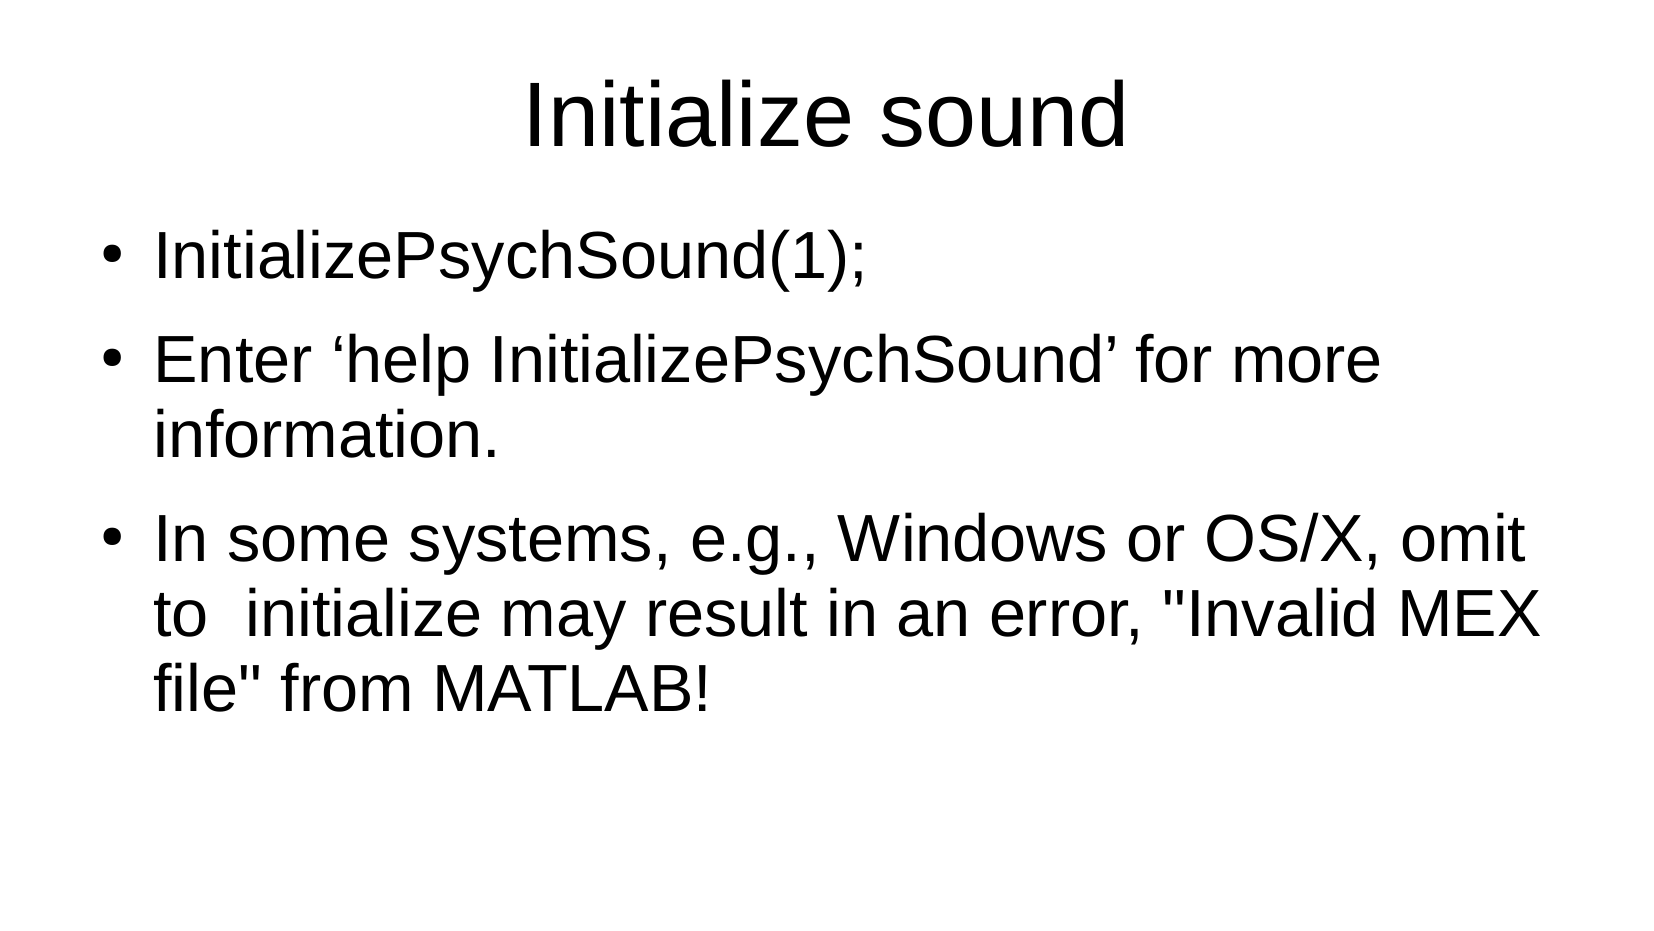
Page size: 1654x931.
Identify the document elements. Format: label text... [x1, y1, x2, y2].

title Initialize sound [82, 37, 1571, 193]
list InitializePsychSound(1); Enter ‘help InitializePsychSound’ for more information. In some systems, e.g., Windows or OS/X, omit to initialize may result in an error, "Invalid MEX file" from MATLAB! [82, 217, 1571, 758]
